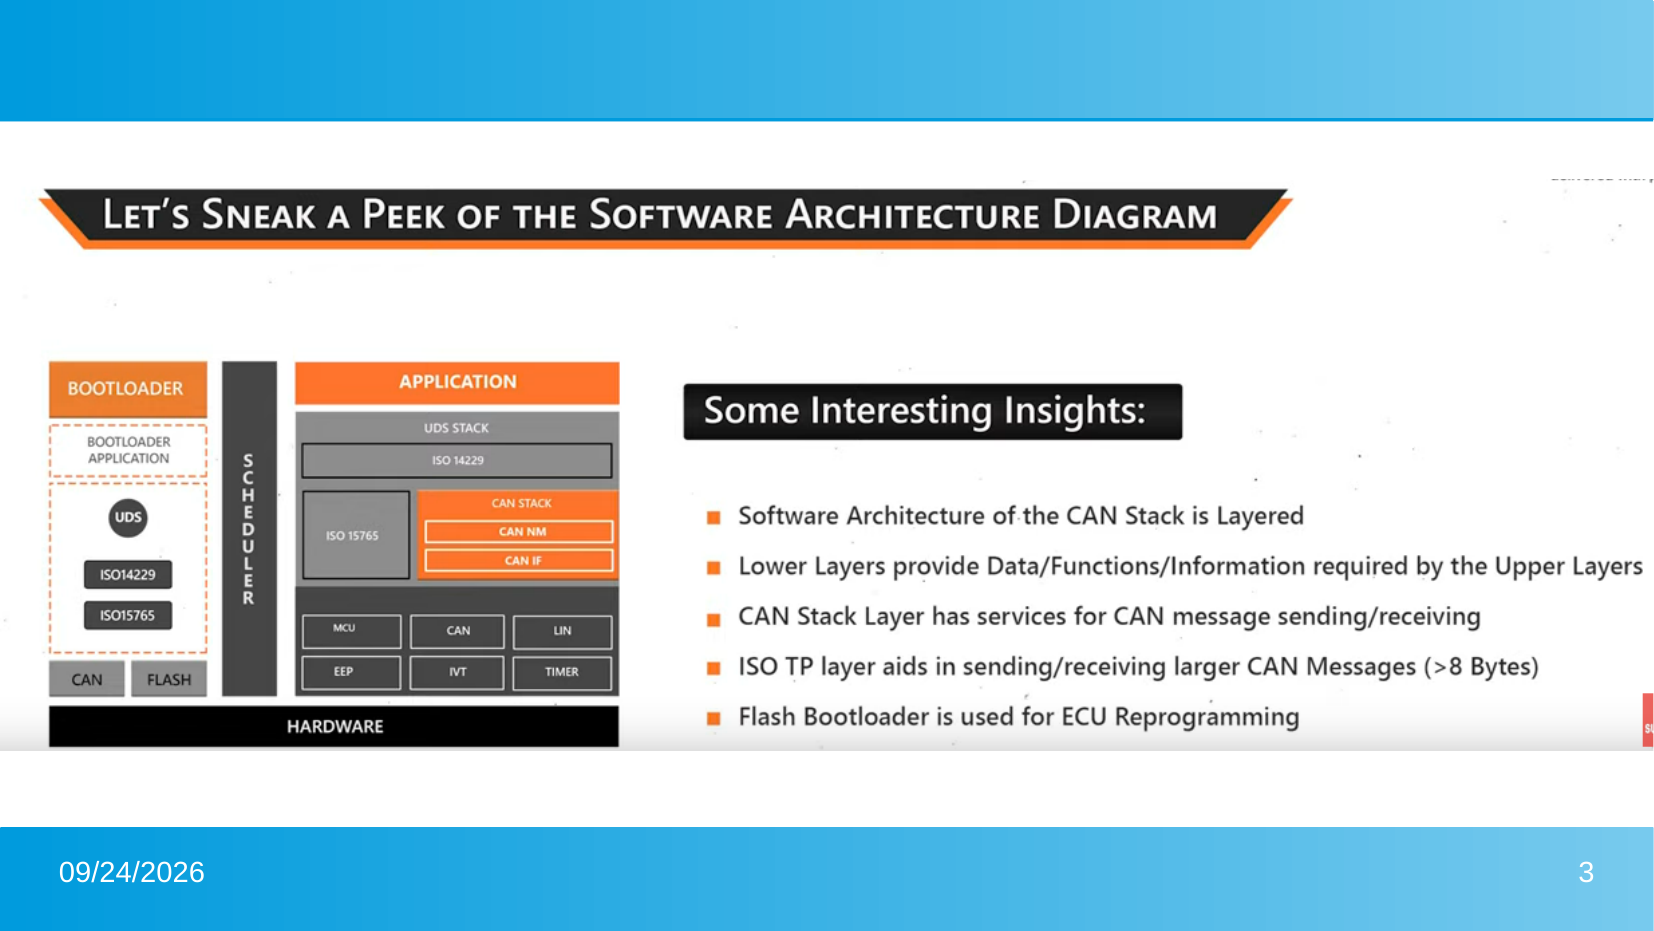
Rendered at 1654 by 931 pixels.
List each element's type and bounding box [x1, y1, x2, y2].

picture [0, 179, 1654, 751]
